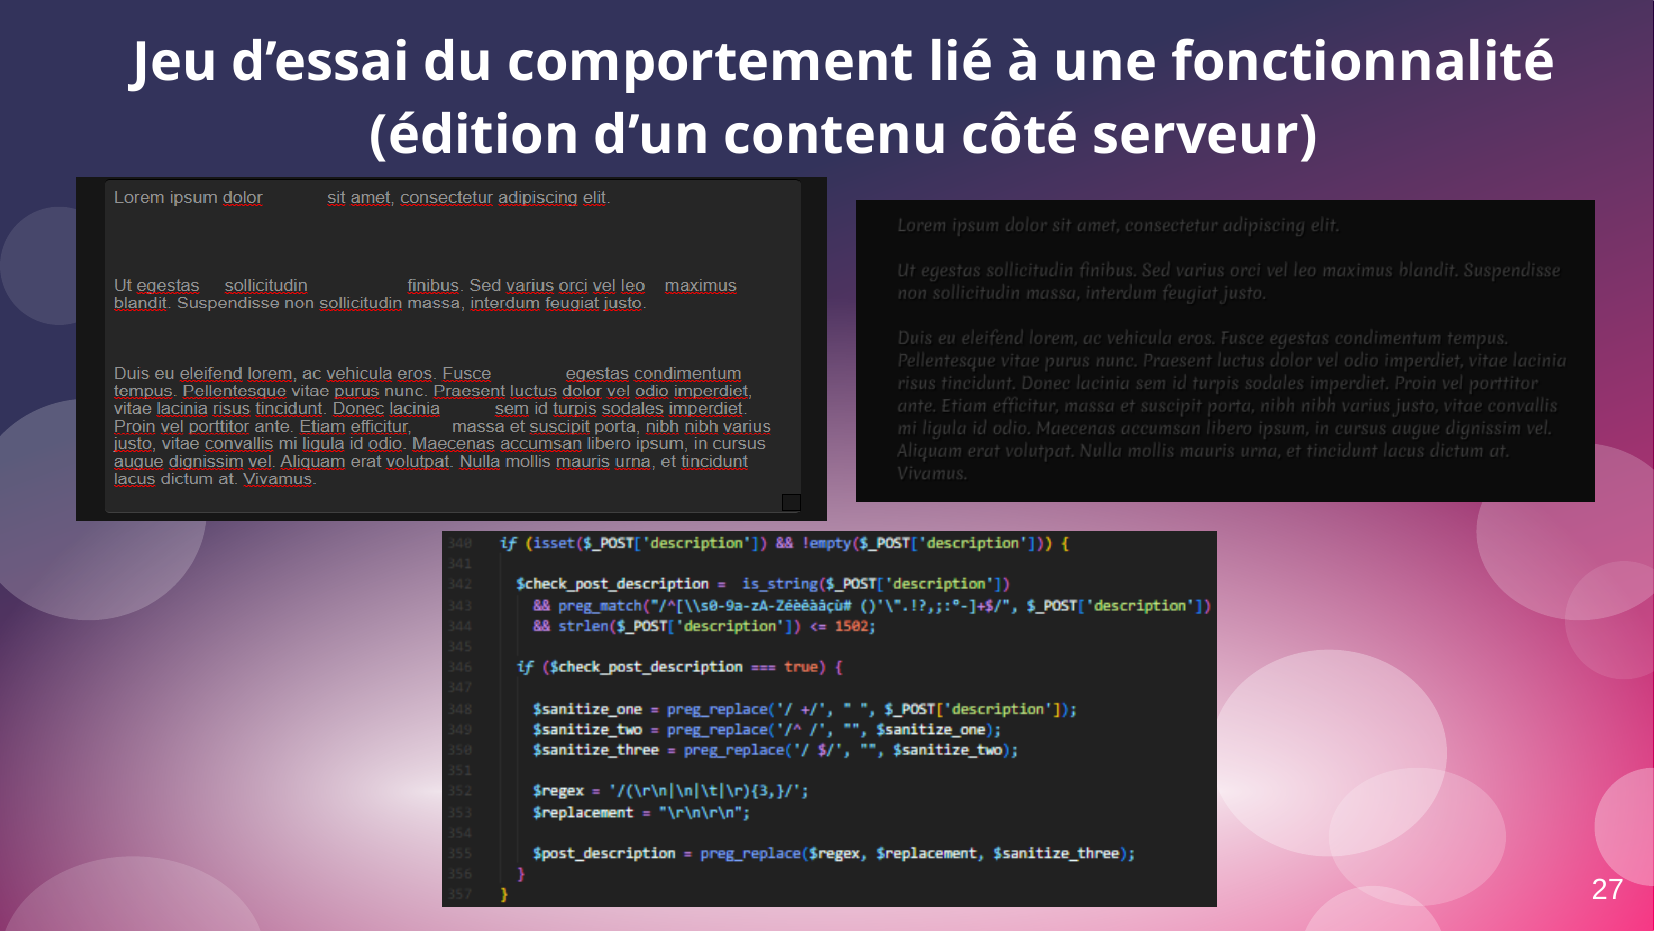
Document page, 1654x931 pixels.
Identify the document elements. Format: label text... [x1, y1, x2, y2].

picture [76, 177, 827, 521]
picture [442, 531, 1217, 907]
title Jeu d’essai du comportement lié à une fonctionnalité (édition d’un contenu côté serveur) [88, 14, 1565, 178]
picture [856, 200, 1595, 502]
